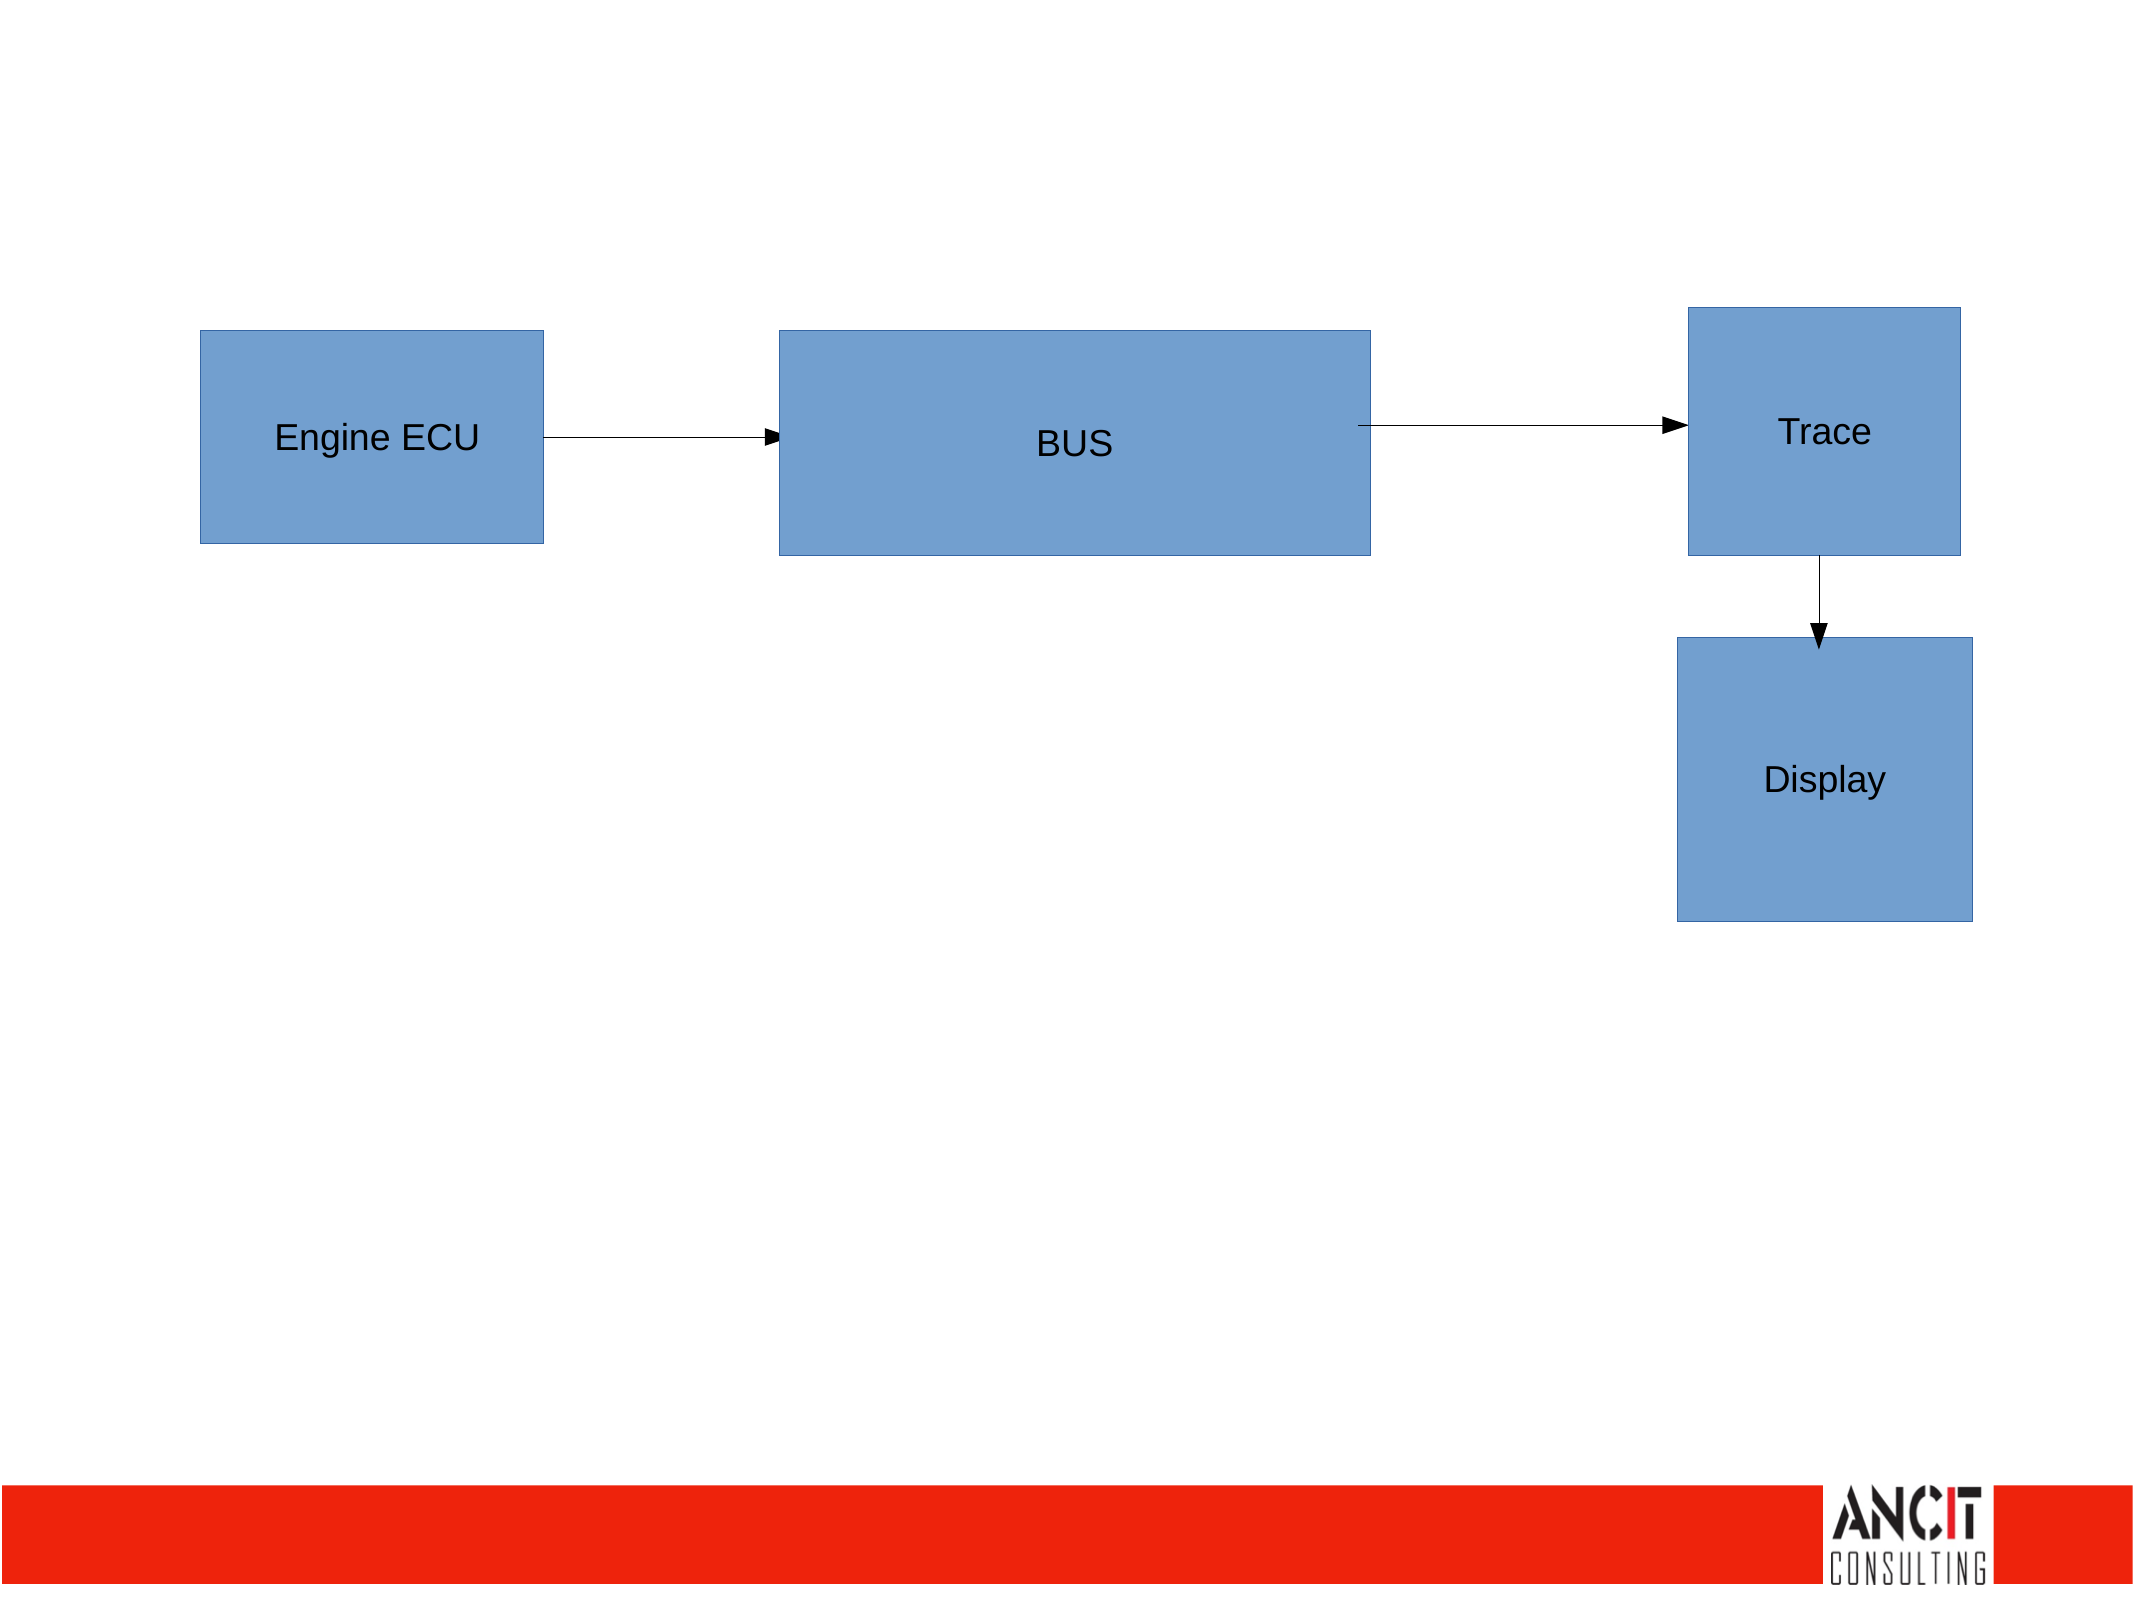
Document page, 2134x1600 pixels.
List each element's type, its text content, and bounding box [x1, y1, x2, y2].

text_box Engine ECU [200, 330, 544, 544]
text_box Display [1677, 637, 1973, 922]
picture [1831, 1484, 1986, 1585]
text_box [2, 1485, 1823, 1584]
text_box BUS [779, 330, 1371, 556]
text_box [1993, 1485, 2133, 1584]
text_box Trace [1688, 307, 1961, 556]
